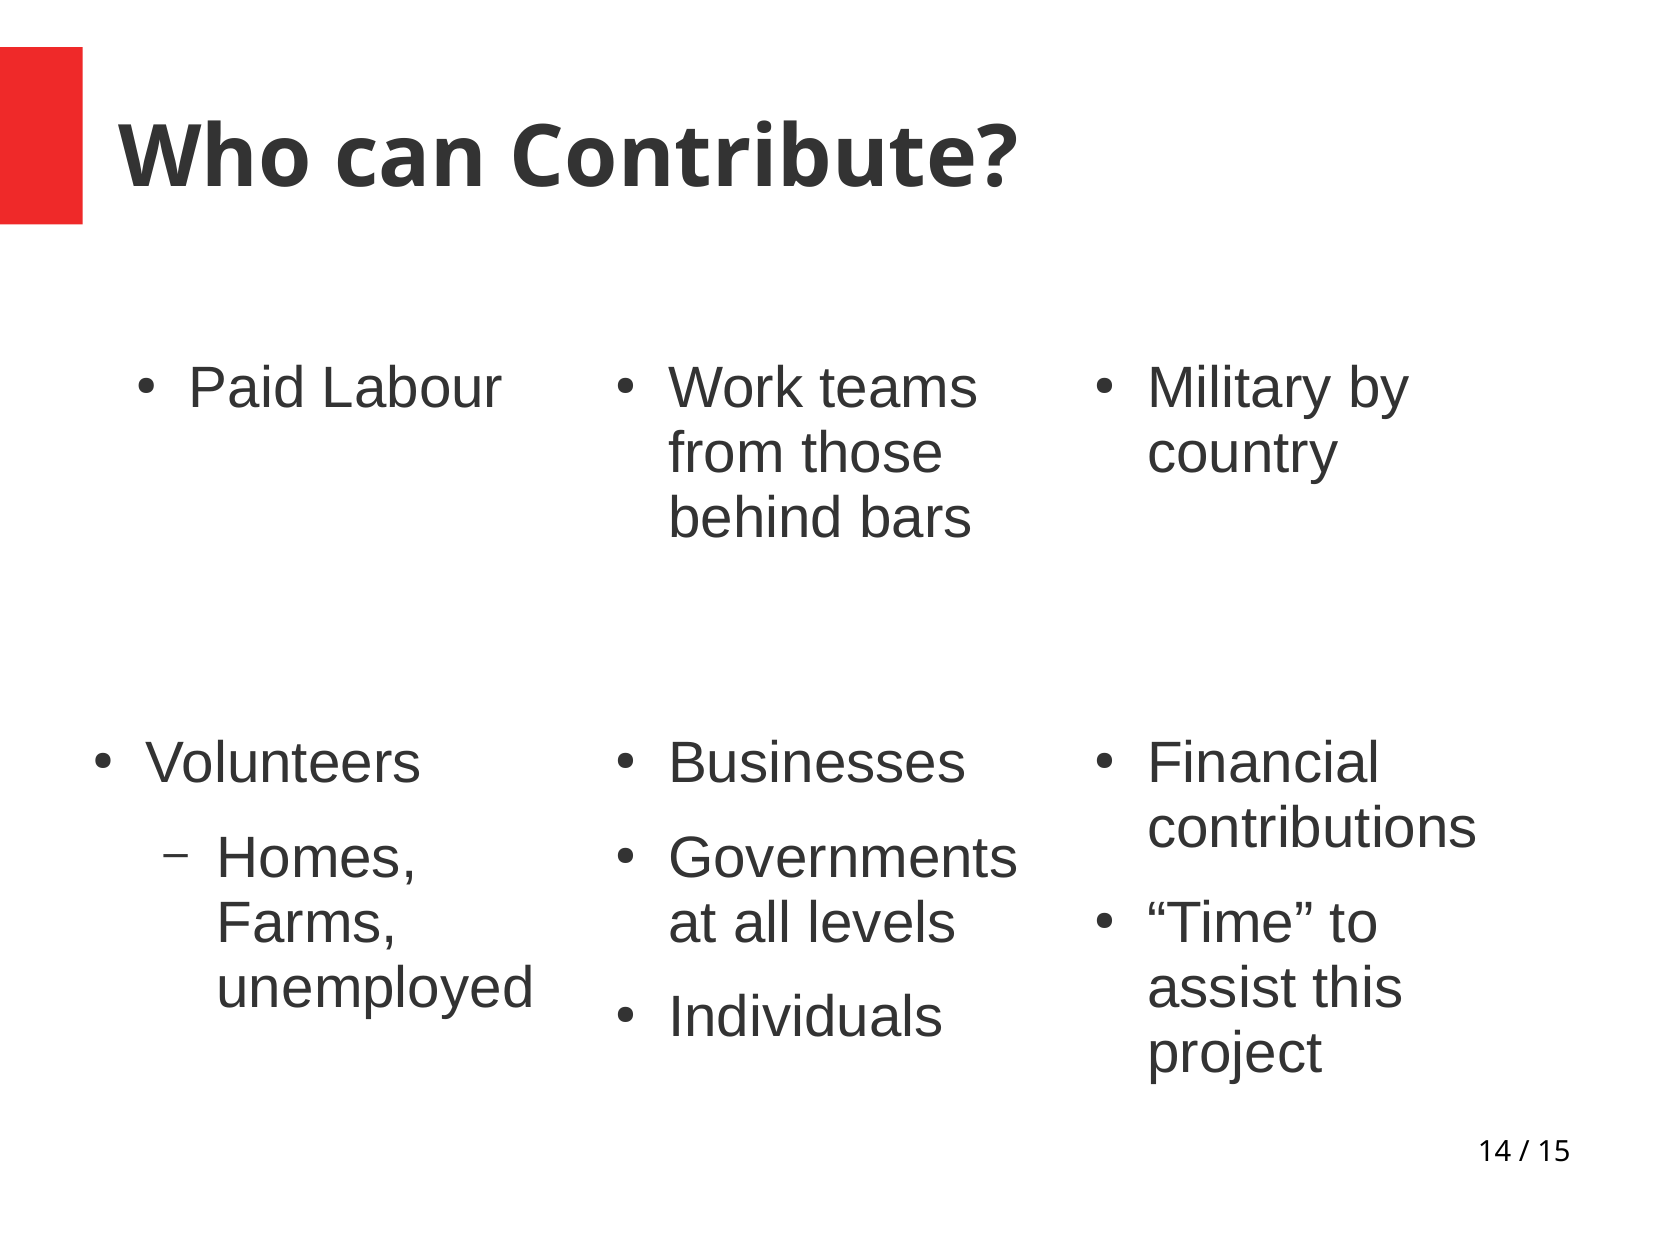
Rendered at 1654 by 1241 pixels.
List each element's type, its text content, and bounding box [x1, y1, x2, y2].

list Military by country [1076, 354, 1533, 698]
list Work teams from those behind bars [597, 354, 1054, 698]
list Businesses Governments at all levels Individuals [597, 730, 1054, 1074]
list Paid Labour [118, 354, 575, 698]
title Who can Contribute? [118, 49, 1571, 257]
list Volunteers Homes, Farms, unemployed [75, 730, 575, 1074]
list Financial contributions “Time” to assist this project [1076, 730, 1533, 1074]
